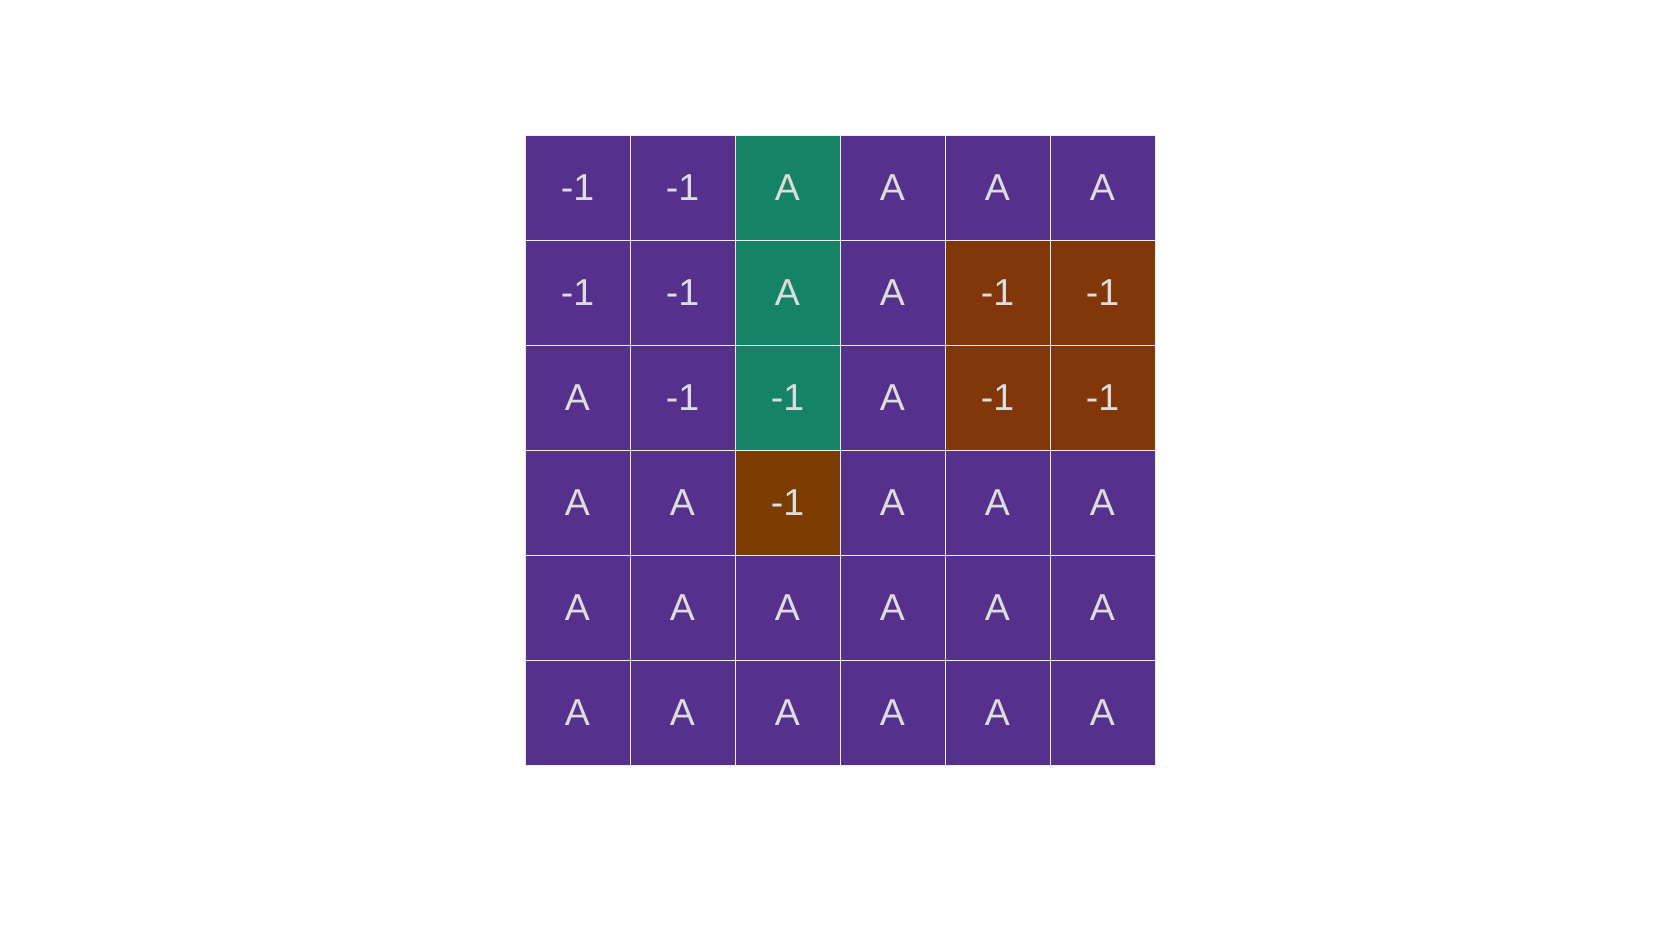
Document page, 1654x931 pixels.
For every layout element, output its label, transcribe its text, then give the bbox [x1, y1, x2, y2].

text_box -1 [1050, 345, 1156, 450]
text_box A [840, 345, 945, 450]
text_box A [735, 135, 840, 240]
text_box -1 [945, 345, 1050, 450]
text_box -1 [735, 345, 840, 450]
text_box A [1050, 660, 1156, 766]
text_box A [735, 240, 840, 345]
text_box A [945, 450, 1050, 555]
text_box A [630, 450, 735, 555]
text_box -1 [630, 135, 735, 240]
text_box A [840, 660, 945, 766]
text_box A [945, 135, 1050, 240]
text_box A [1050, 135, 1156, 240]
text_box A [840, 240, 945, 345]
text_box A [1050, 555, 1156, 660]
text_box -1 [735, 450, 840, 555]
text_box -1 [630, 240, 735, 345]
text_box A [525, 345, 630, 450]
text_box A [1050, 450, 1156, 555]
text_box -1 [630, 345, 735, 450]
text_box A [840, 450, 945, 555]
text_box A [525, 555, 630, 660]
text_box A [735, 555, 840, 660]
text_box A [840, 135, 945, 240]
text_box A [525, 660, 630, 766]
text_box A [945, 660, 1050, 766]
text_box A [630, 660, 735, 766]
text_box -1 [945, 240, 1050, 345]
text_box A [525, 450, 630, 555]
text_box A [630, 555, 735, 660]
text_box -1 [1050, 240, 1156, 345]
text_box A [735, 660, 840, 766]
text_box -1 [525, 135, 630, 240]
text_box A [840, 555, 945, 660]
text_box A [945, 555, 1050, 660]
text_box -1 [525, 240, 630, 345]
